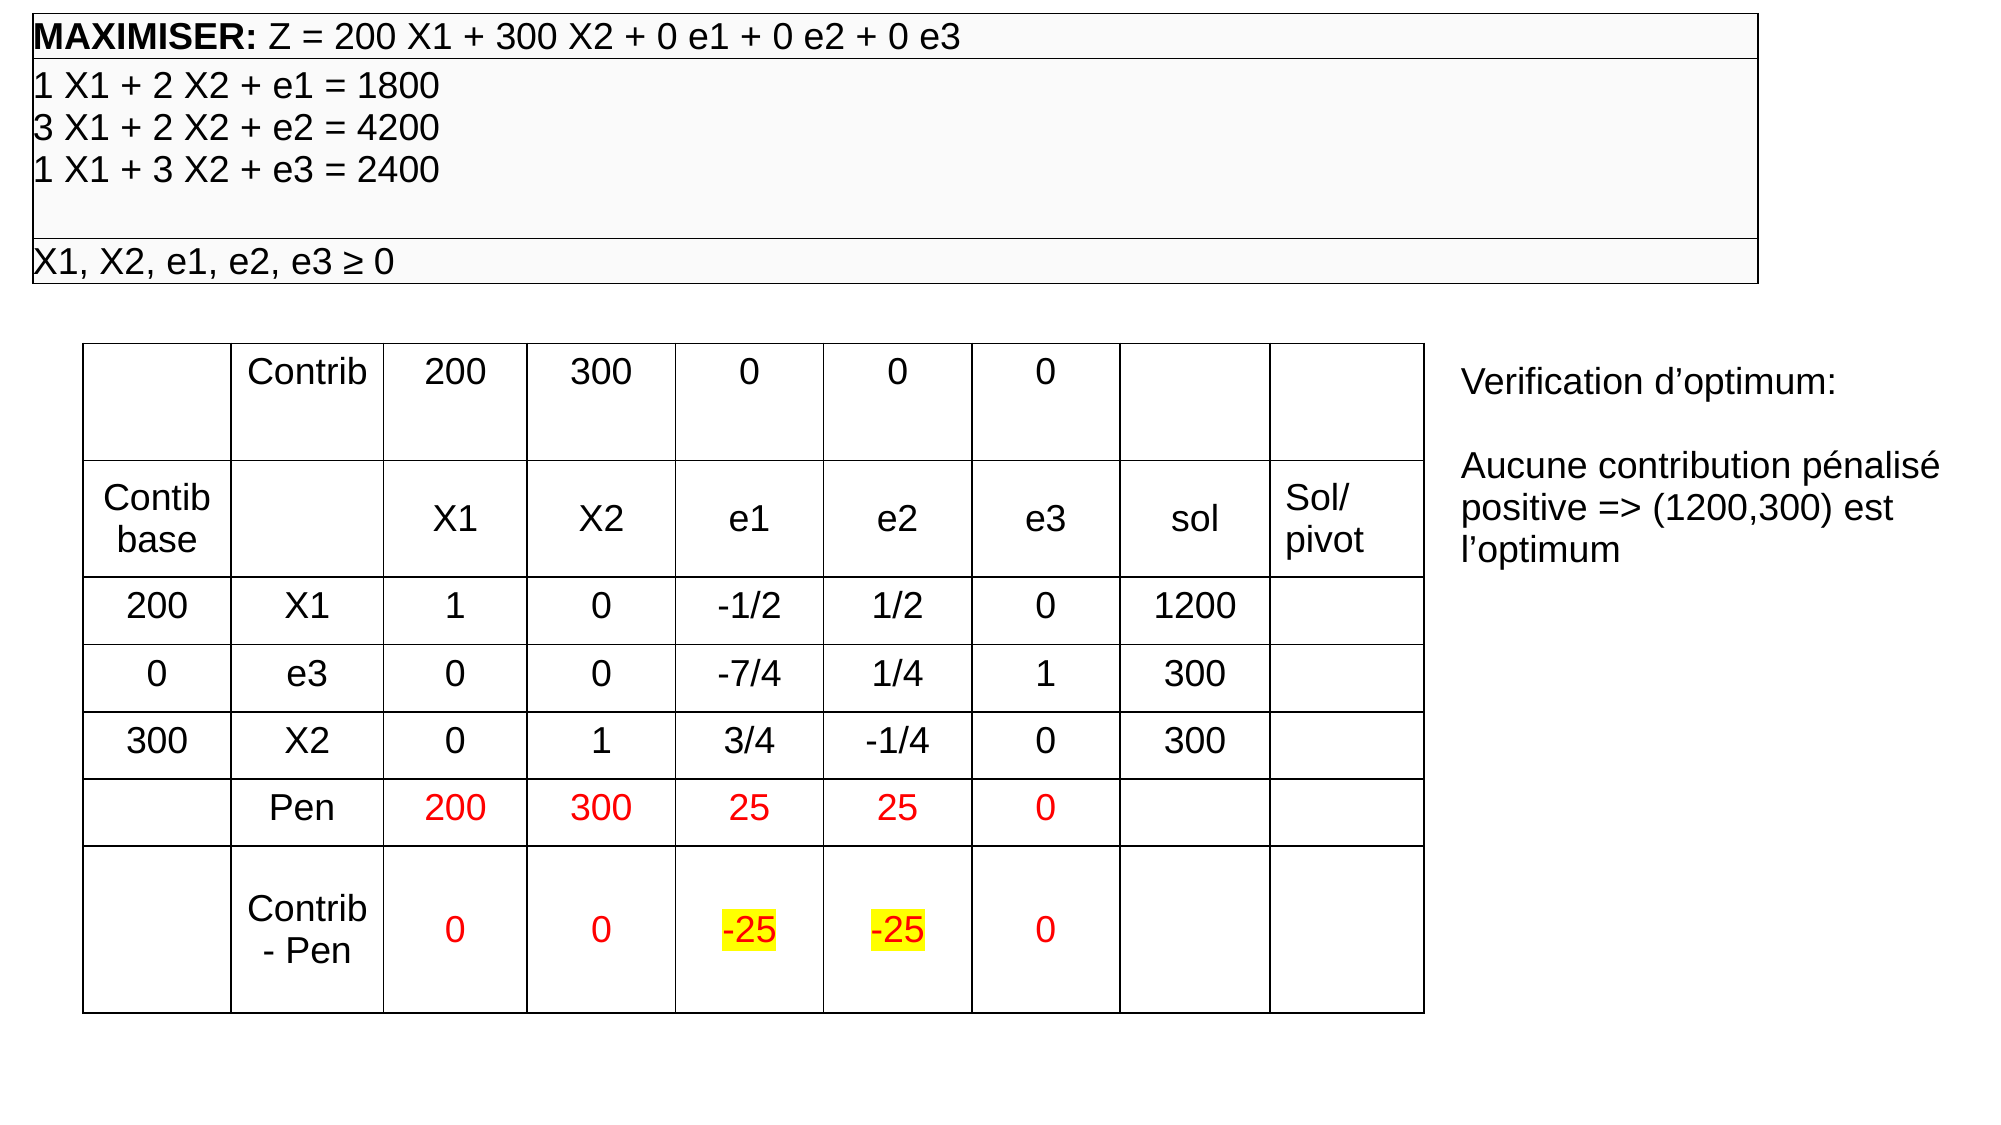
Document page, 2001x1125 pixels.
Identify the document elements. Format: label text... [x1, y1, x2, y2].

table_header MAXIMISER: Z = 200 X1 + 300 X2 + 0 e1 + 0 e2 + 0 e3 [34, 14, 1757, 58]
table_cell [1121, 780, 1269, 845]
table_cell X2 [528, 461, 675, 576]
table_header Contrib [232, 344, 383, 460]
table_cell [232, 461, 383, 576]
table_cell 0 [84, 645, 230, 711]
text_box Verification d’optimum: Aucune contribution pénalisé positive => (1200,300) est l’optimum [1446, 352, 1988, 901]
table_cell 300 [1121, 645, 1269, 711]
table_header 300 [528, 344, 675, 460]
table_header 200 [384, 344, 526, 460]
table_cell -7/4 [676, 645, 823, 711]
table_cell 300 [1121, 713, 1269, 778]
table_cell X2 [232, 713, 383, 778]
table_cell 0 [973, 780, 1119, 845]
table_cell e3 [232, 645, 383, 711]
table_cell e3 [973, 461, 1119, 576]
table_cell [1271, 847, 1423, 1012]
table_cell -25 [824, 847, 971, 1012]
table_cell [84, 847, 230, 1012]
table_cell sol [1121, 461, 1269, 576]
table_cell 1 [528, 713, 675, 778]
table_cell [1121, 847, 1269, 1012]
table_cell Contrib - Pen [232, 847, 383, 1012]
table_header 0 [824, 344, 971, 460]
table_cell 0 [384, 645, 526, 711]
table_cell 1200 [1121, 578, 1269, 644]
table_cell [1271, 713, 1423, 778]
table_cell [1271, 645, 1423, 711]
table_header 0 [676, 344, 823, 460]
table_cell 0 [384, 847, 526, 1012]
table_cell -1/4 [824, 713, 971, 778]
table_cell 0 [973, 578, 1119, 644]
table_cell 0 [384, 713, 526, 778]
table_cell X1 [384, 461, 526, 576]
table_cell 200 [384, 780, 526, 845]
table_cell 0 [973, 713, 1119, 778]
table_cell Contib base [84, 461, 230, 576]
table_cell 1 X1 + 2 X2 + e1 = 1800 3 X1 + 2 X2 + e2 = 4200 1 X1 + 3 X2 + e3 = 2400 [34, 59, 1757, 238]
table_cell [84, 780, 230, 845]
table_header [84, 344, 230, 460]
table_cell e1 [676, 461, 823, 576]
table_header [1121, 344, 1269, 460]
table_cell [1271, 780, 1423, 845]
table_cell 0 [528, 645, 675, 711]
table_cell Pen [232, 780, 383, 845]
table_cell 300 [528, 780, 675, 845]
table_cell X1, X2, e1, e2, e3 ≥ 0 [34, 239, 1757, 283]
table_cell 0 [973, 847, 1119, 1012]
table_cell 0 [528, 847, 675, 1012]
table_cell 300 [84, 713, 230, 778]
table_cell 25 [676, 780, 823, 845]
table_cell e2 [824, 461, 971, 576]
table_cell Sol/pivot [1271, 461, 1423, 576]
table_cell 200 [84, 578, 230, 644]
table_cell 0 [528, 578, 675, 644]
table_cell X1 [232, 578, 383, 644]
table_cell 1 [384, 578, 526, 644]
table_cell [1271, 578, 1423, 644]
table_header 0 [973, 344, 1119, 460]
table_header [1271, 344, 1423, 460]
table_cell -25 [676, 847, 823, 1012]
table_cell -1/2 [676, 578, 823, 644]
table_cell 1/2 [824, 578, 971, 644]
table_cell 25 [824, 780, 971, 845]
table_cell 1/4 [824, 645, 971, 711]
table_cell 3/4 [676, 713, 823, 778]
table_cell 1 [973, 645, 1119, 711]
